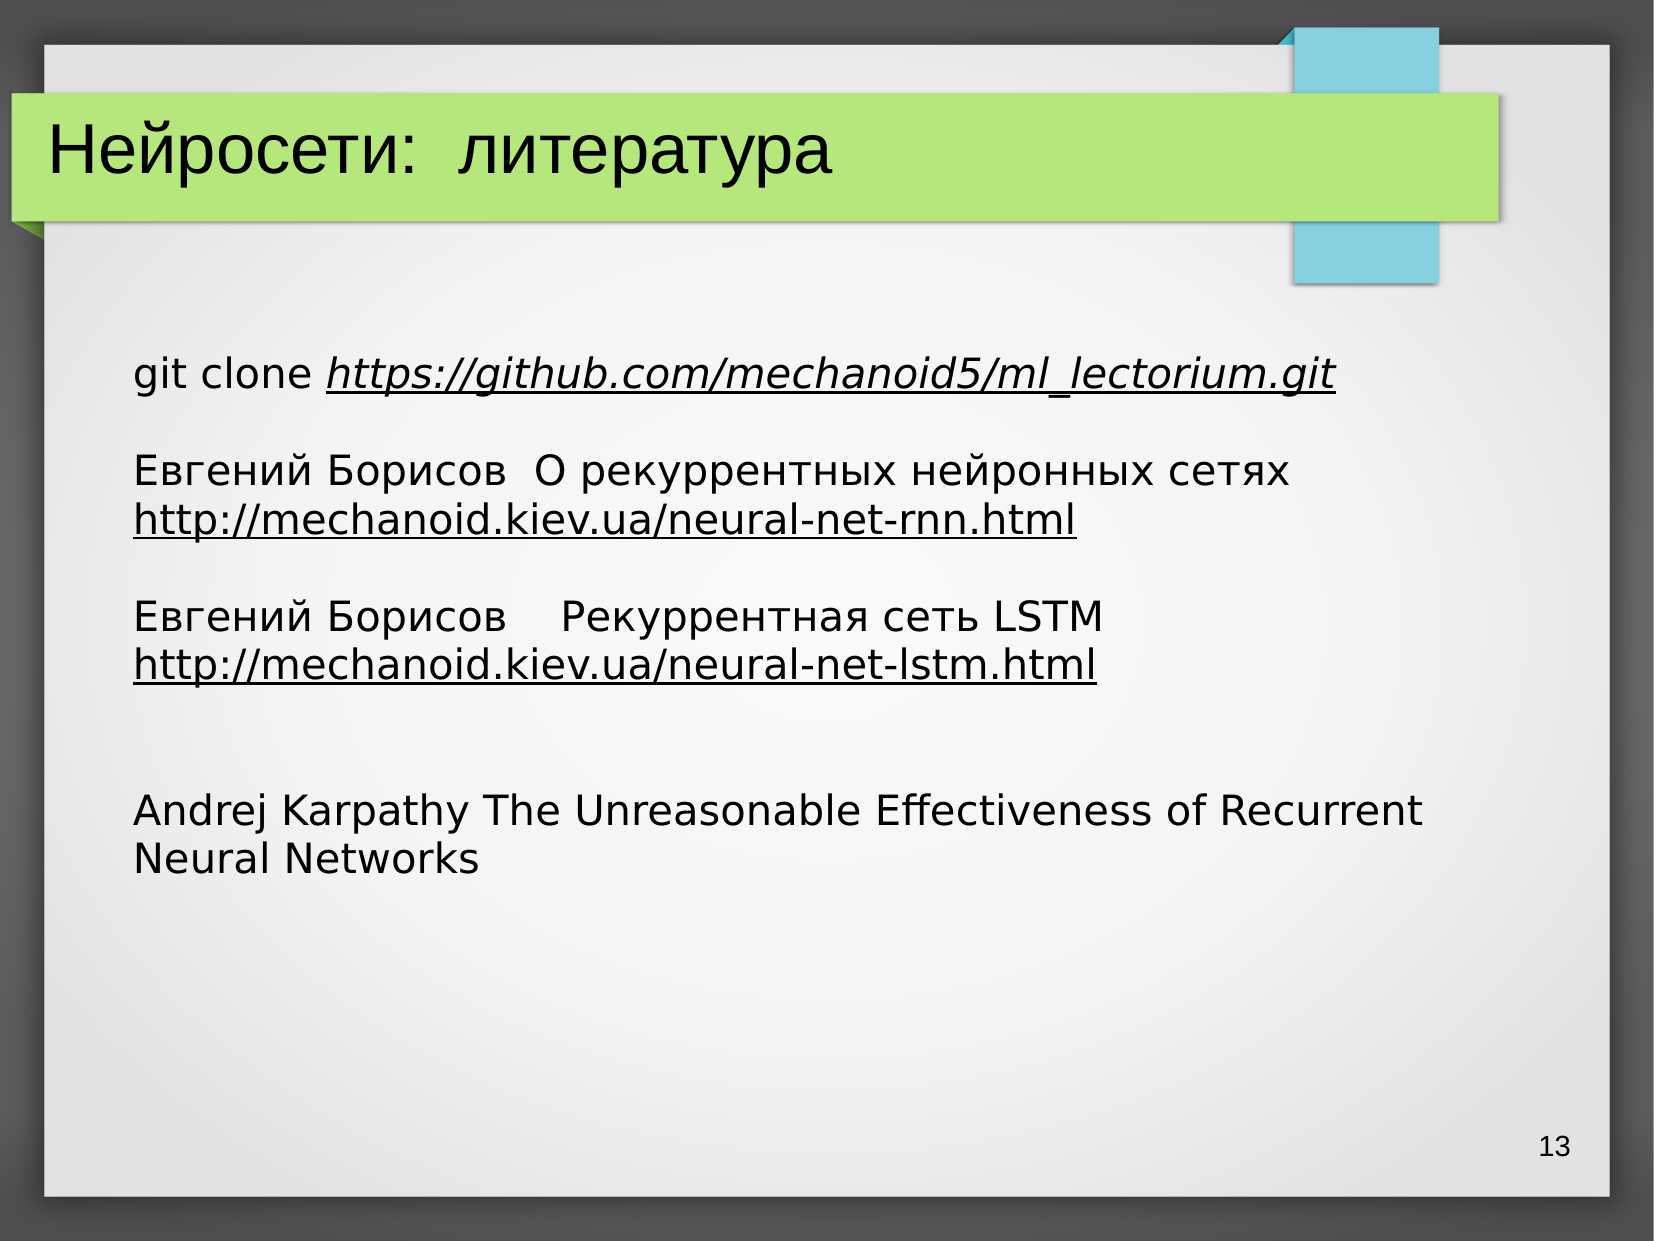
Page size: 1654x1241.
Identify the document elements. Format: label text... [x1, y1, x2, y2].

text_box git clone https://github.com/mechanoid5/ml_lectorium.git Евгений Борисов О рекуррентных нейронных сетях http://mechanoid.kiev.ua/neural-net-rnn.html Евгений Борисов Рекуррентная сеть LSTM http://mechanoid.kiev.ua/neural-net-lstm.html Andrej Karpathy The Unreasonable Effectiveness of Recurrent Neural Networks [118, 342, 1548, 983]
picture [0, 0, 1654, 1241]
title Нейросети: литература [47, 96, 1536, 201]
